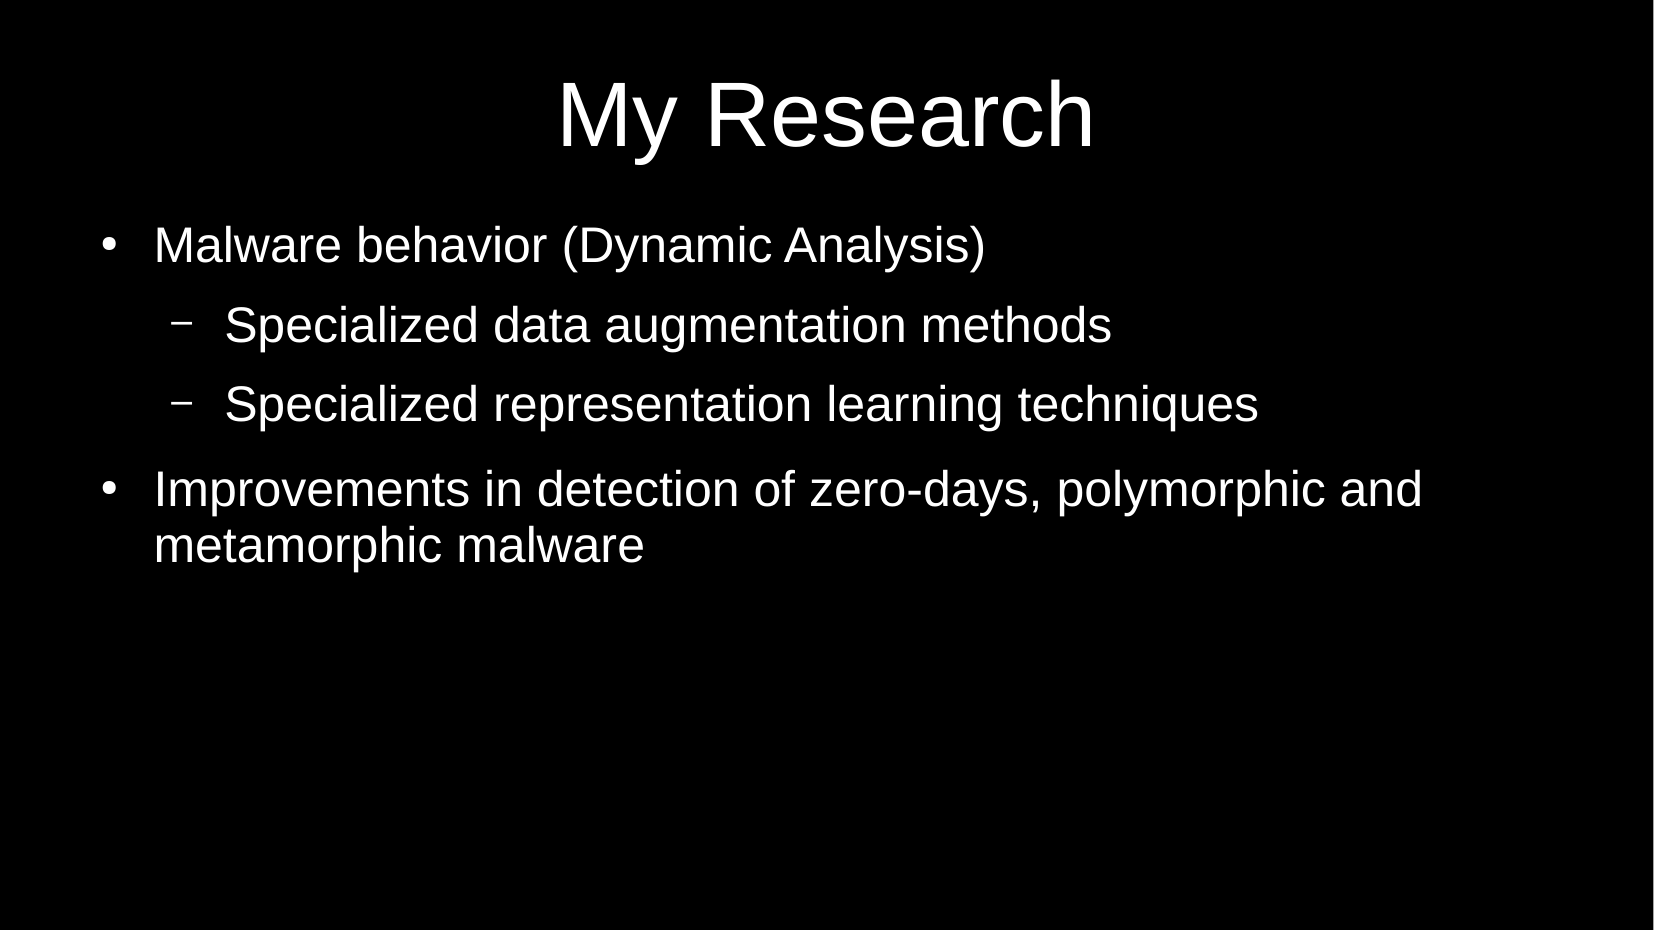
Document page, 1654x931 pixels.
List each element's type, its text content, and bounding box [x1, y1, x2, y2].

title My Research [82, 37, 1571, 193]
list Malware behavior (Dynamic Analysis) Specialized data augmentation methods Specialized representation learning techniques Improvements in detection of zero-days, polymorphic and metamorphic malware [82, 217, 1571, 886]
